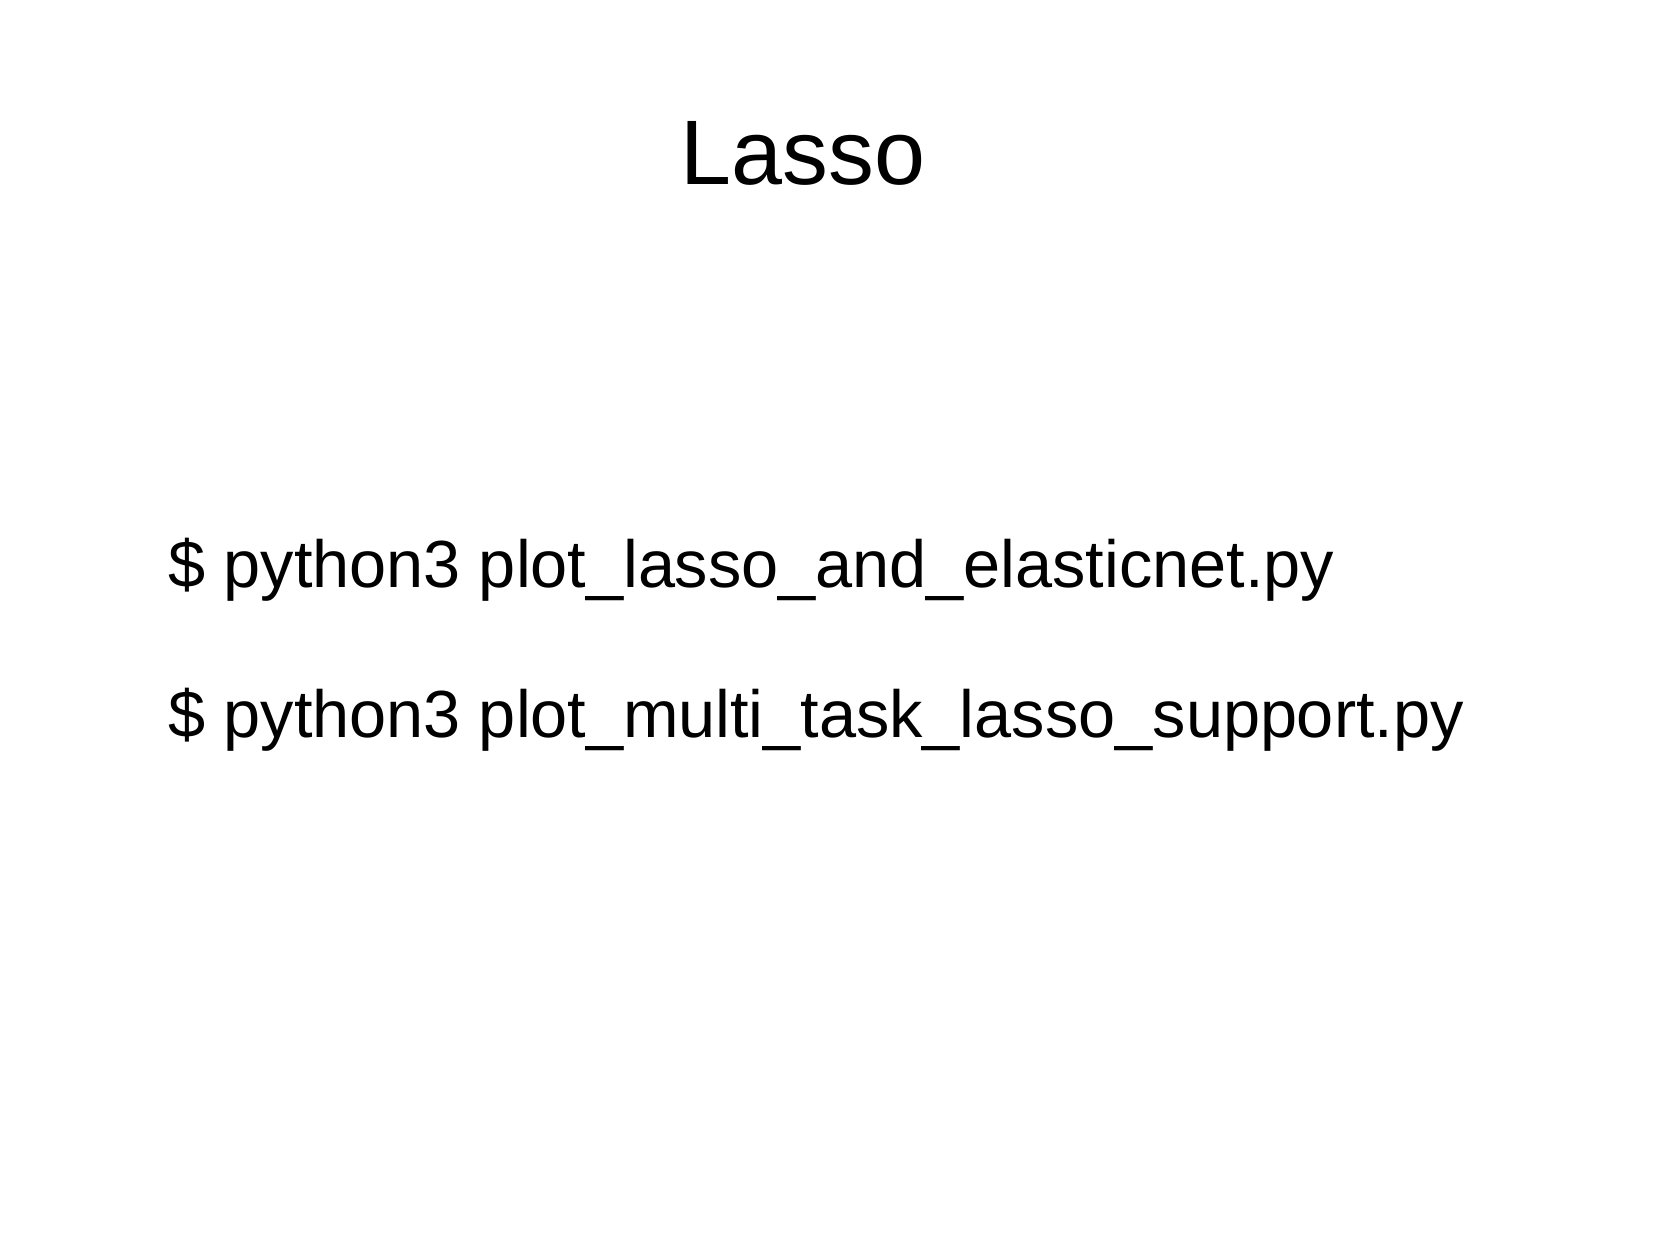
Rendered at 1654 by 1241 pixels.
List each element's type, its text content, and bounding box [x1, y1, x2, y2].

text_box $ python3 plot_lasso_and_elasticnet.py $ python3 plot_multi_task_lasso_support.py [153, 519, 1548, 759]
title Lasso [59, 49, 1548, 257]
